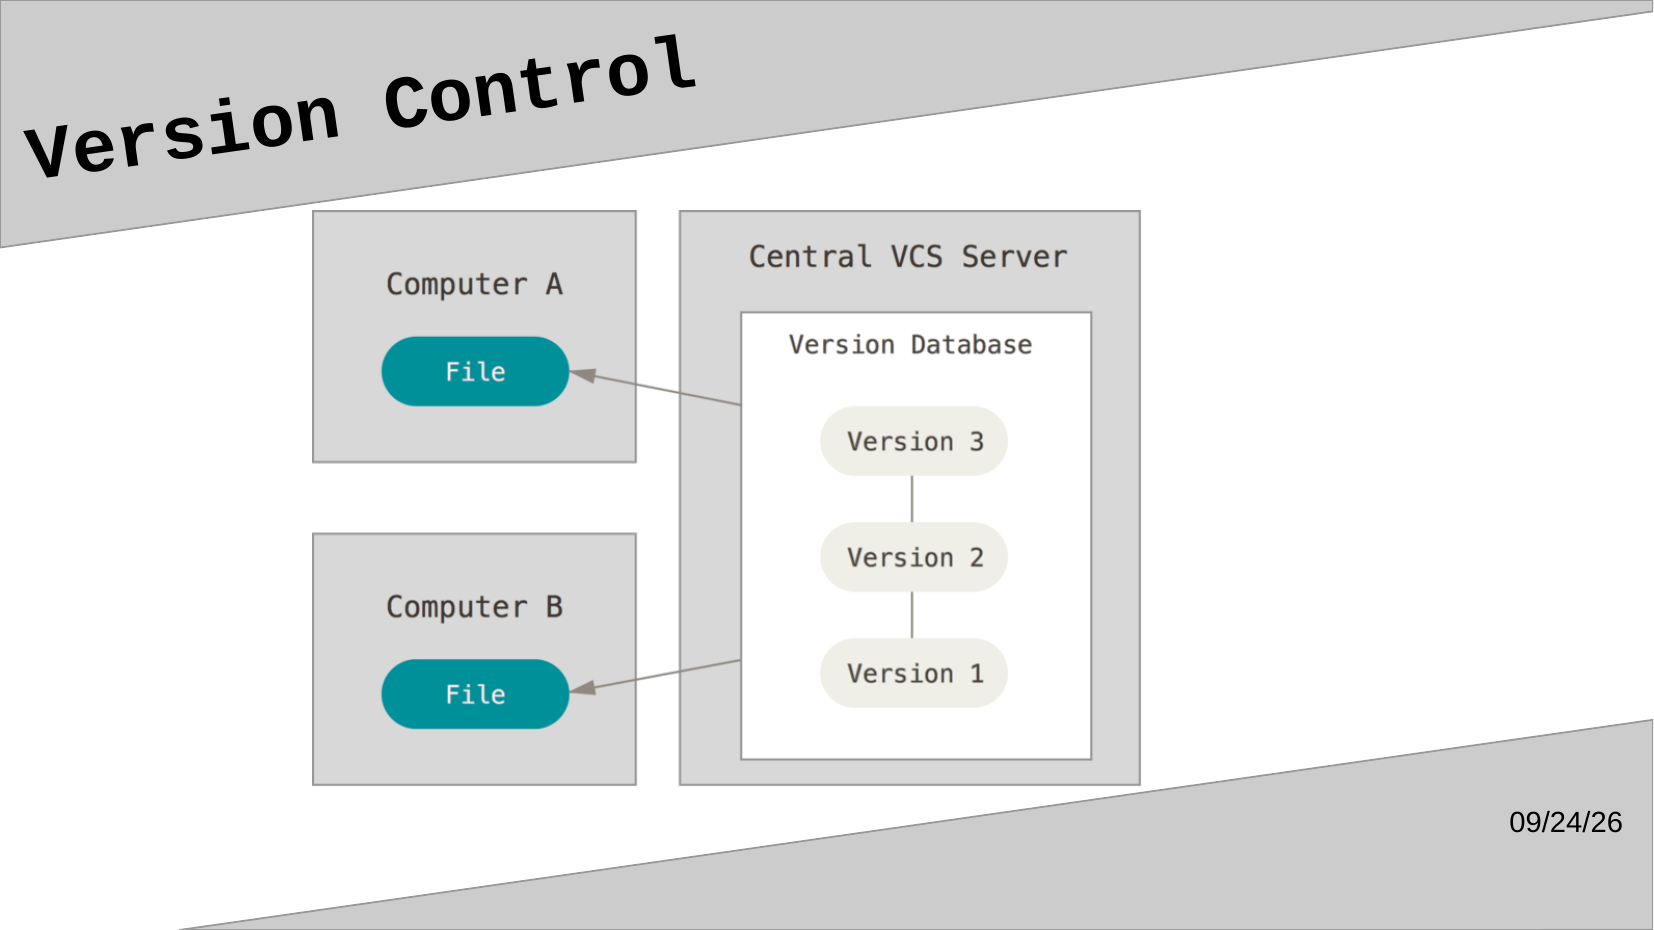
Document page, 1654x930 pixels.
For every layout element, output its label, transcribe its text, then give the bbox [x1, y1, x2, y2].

picture [312, 210, 1143, 788]
title Version Control [16, 0, 1501, 239]
